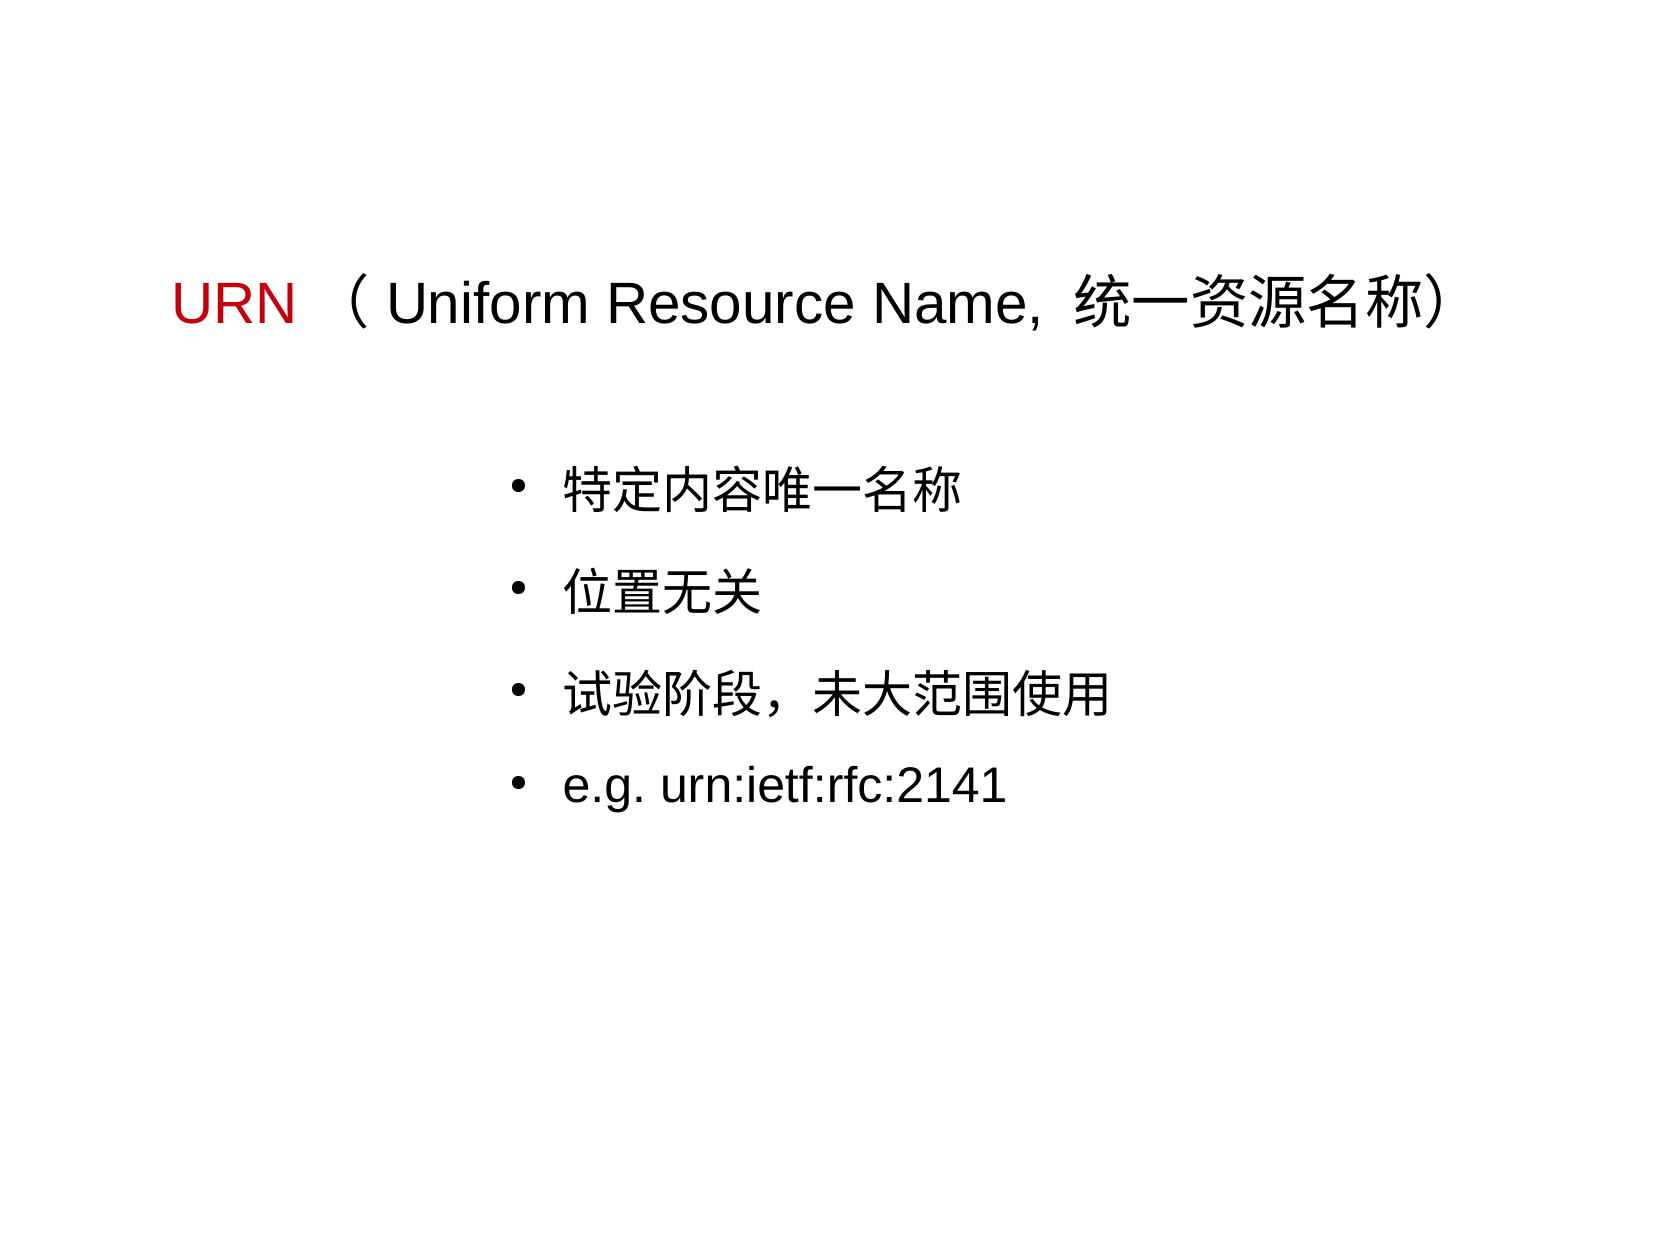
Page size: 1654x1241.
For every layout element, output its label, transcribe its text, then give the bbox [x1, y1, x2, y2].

title URN（Uniform Resource Name, 统一资源名称） [82, 195, 1571, 403]
list 特定内容唯一名称 位置无关 试验阶段，未大范围使用 e.g. urn:ietf:rfc:2141 [491, 450, 1654, 1171]
